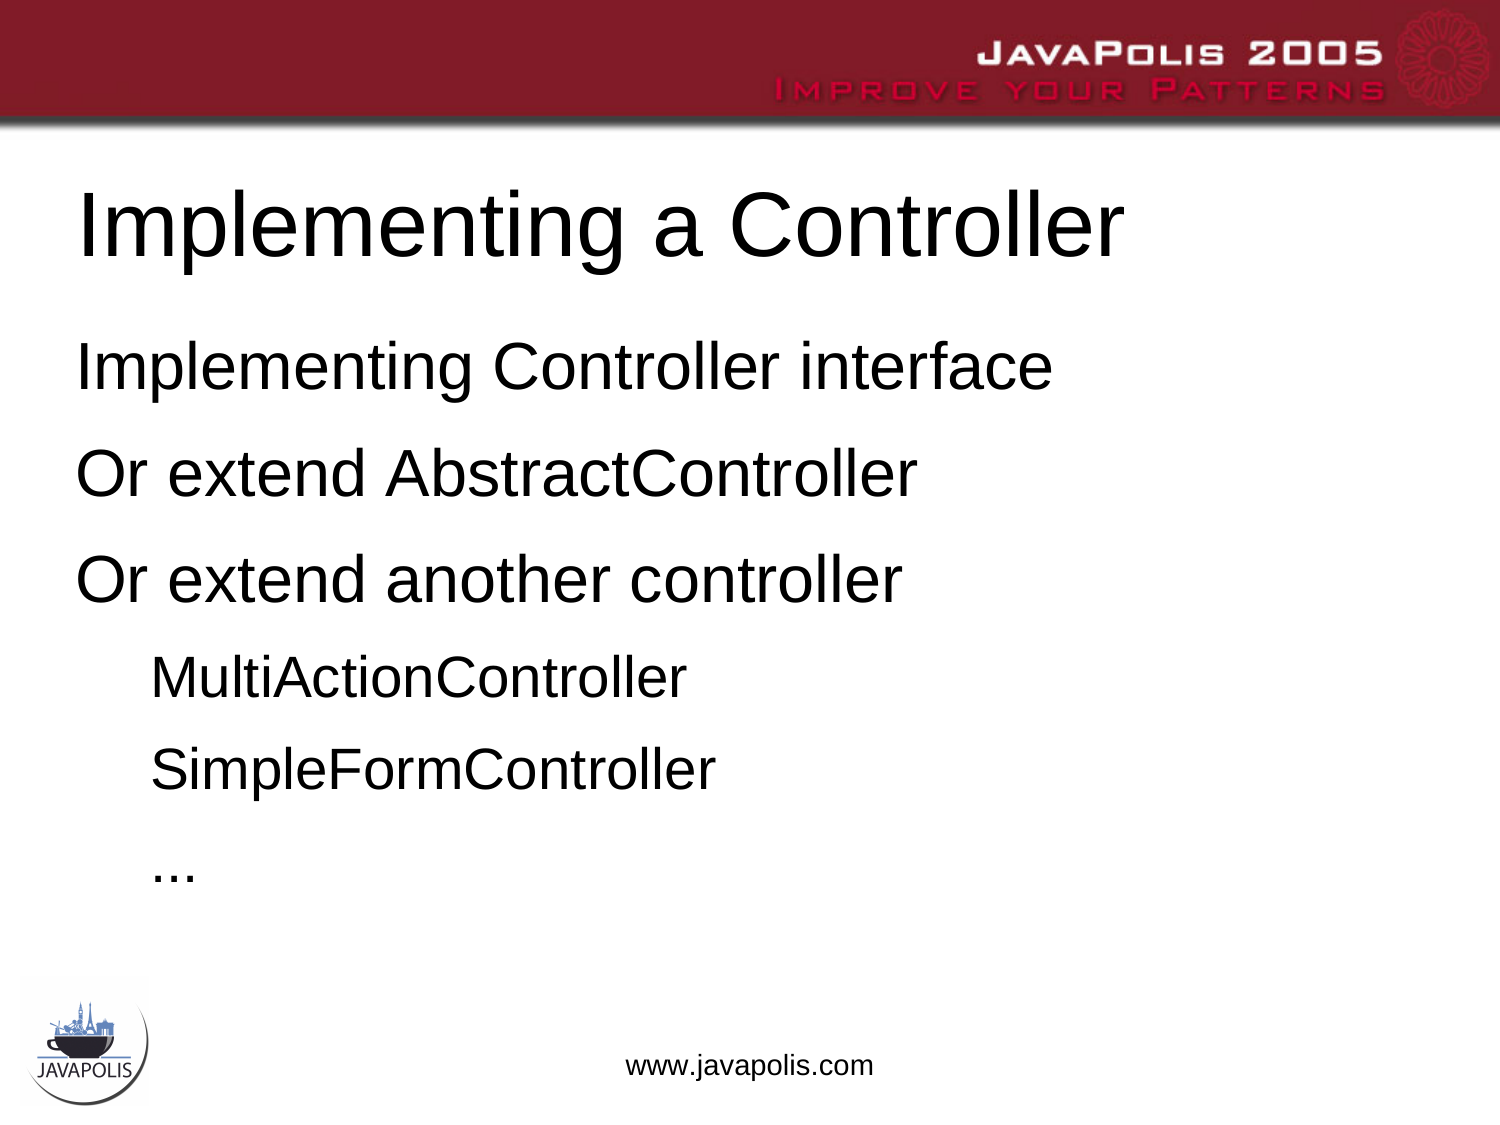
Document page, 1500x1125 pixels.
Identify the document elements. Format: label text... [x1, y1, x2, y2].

picture [0, 0, 1500, 140]
title Implementing a Controller [76, 148, 1424, 279]
list Implementing Controller interface Or extend AbstractController Or extend another controller MultiActionController SimpleFormController ... [75, 314, 1426, 1012]
picture [20, 976, 149, 1106]
